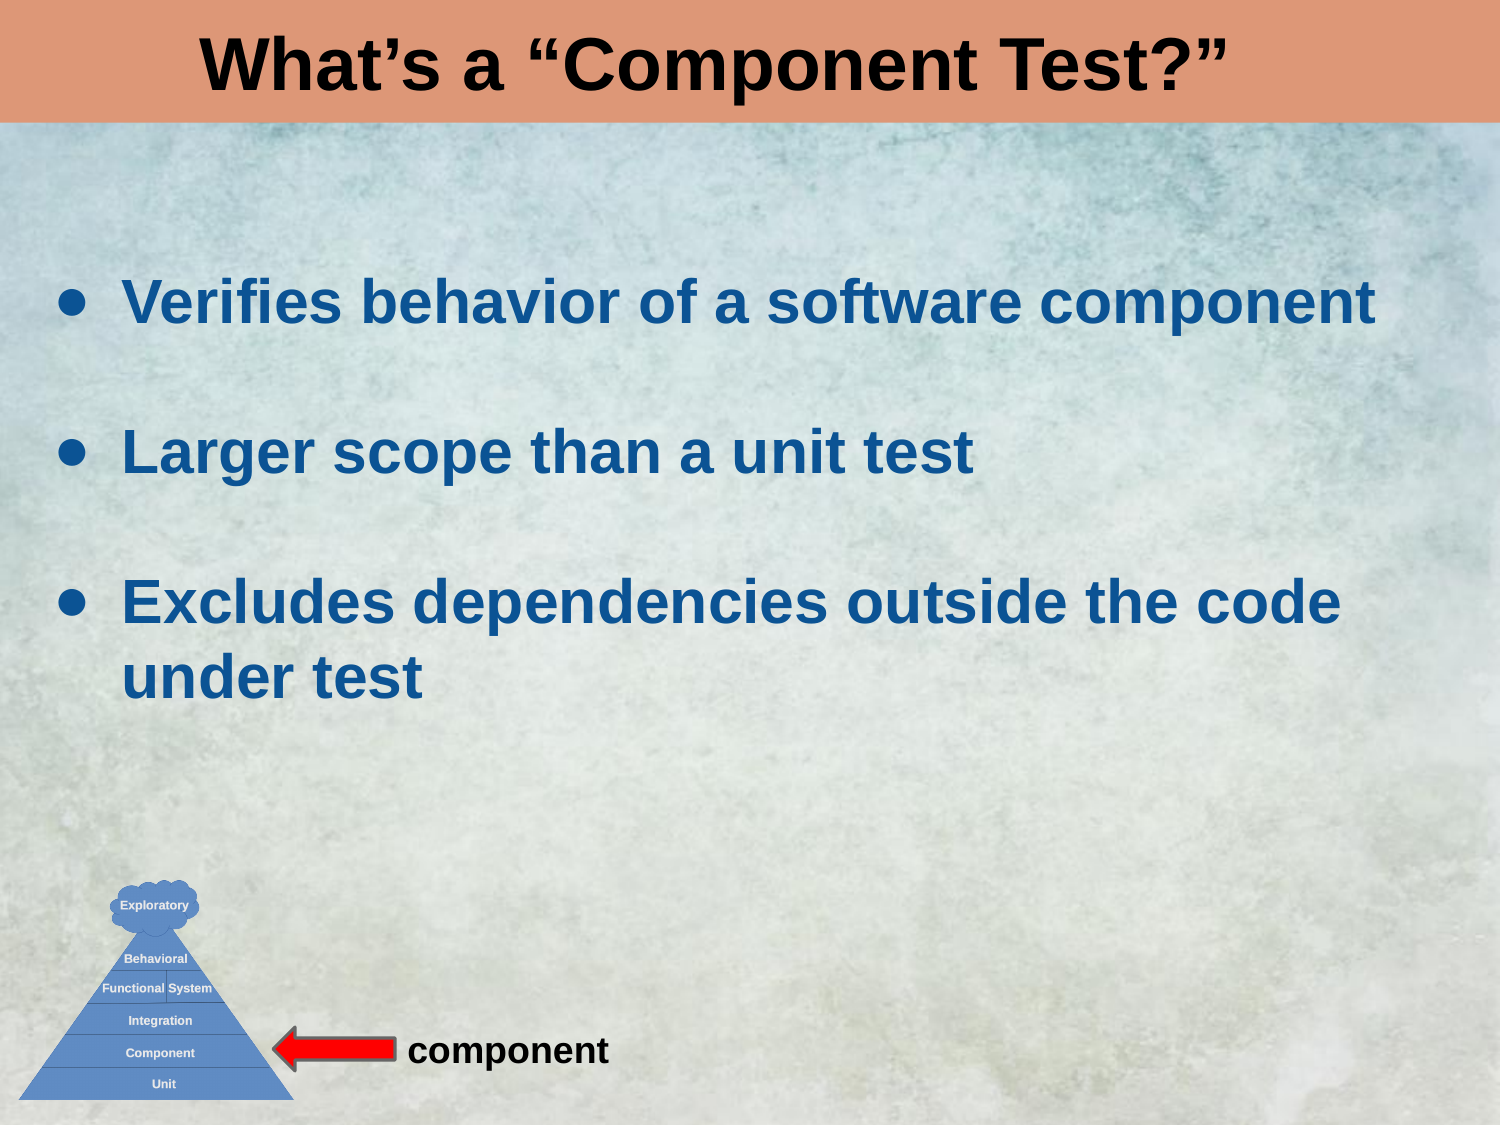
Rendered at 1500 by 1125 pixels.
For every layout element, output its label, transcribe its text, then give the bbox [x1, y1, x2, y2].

subtitle Verifies behavior of a software component Larger scope than a unit test Excludes dependencies outside the code under test [31, 246, 1482, 803]
text_box [273, 1027, 392, 1071]
text_box What’s a “Component Test?” [0, 0, 1500, 123]
text_box component [392, 1010, 632, 1078]
picture [0, 123, 1500, 1125]
